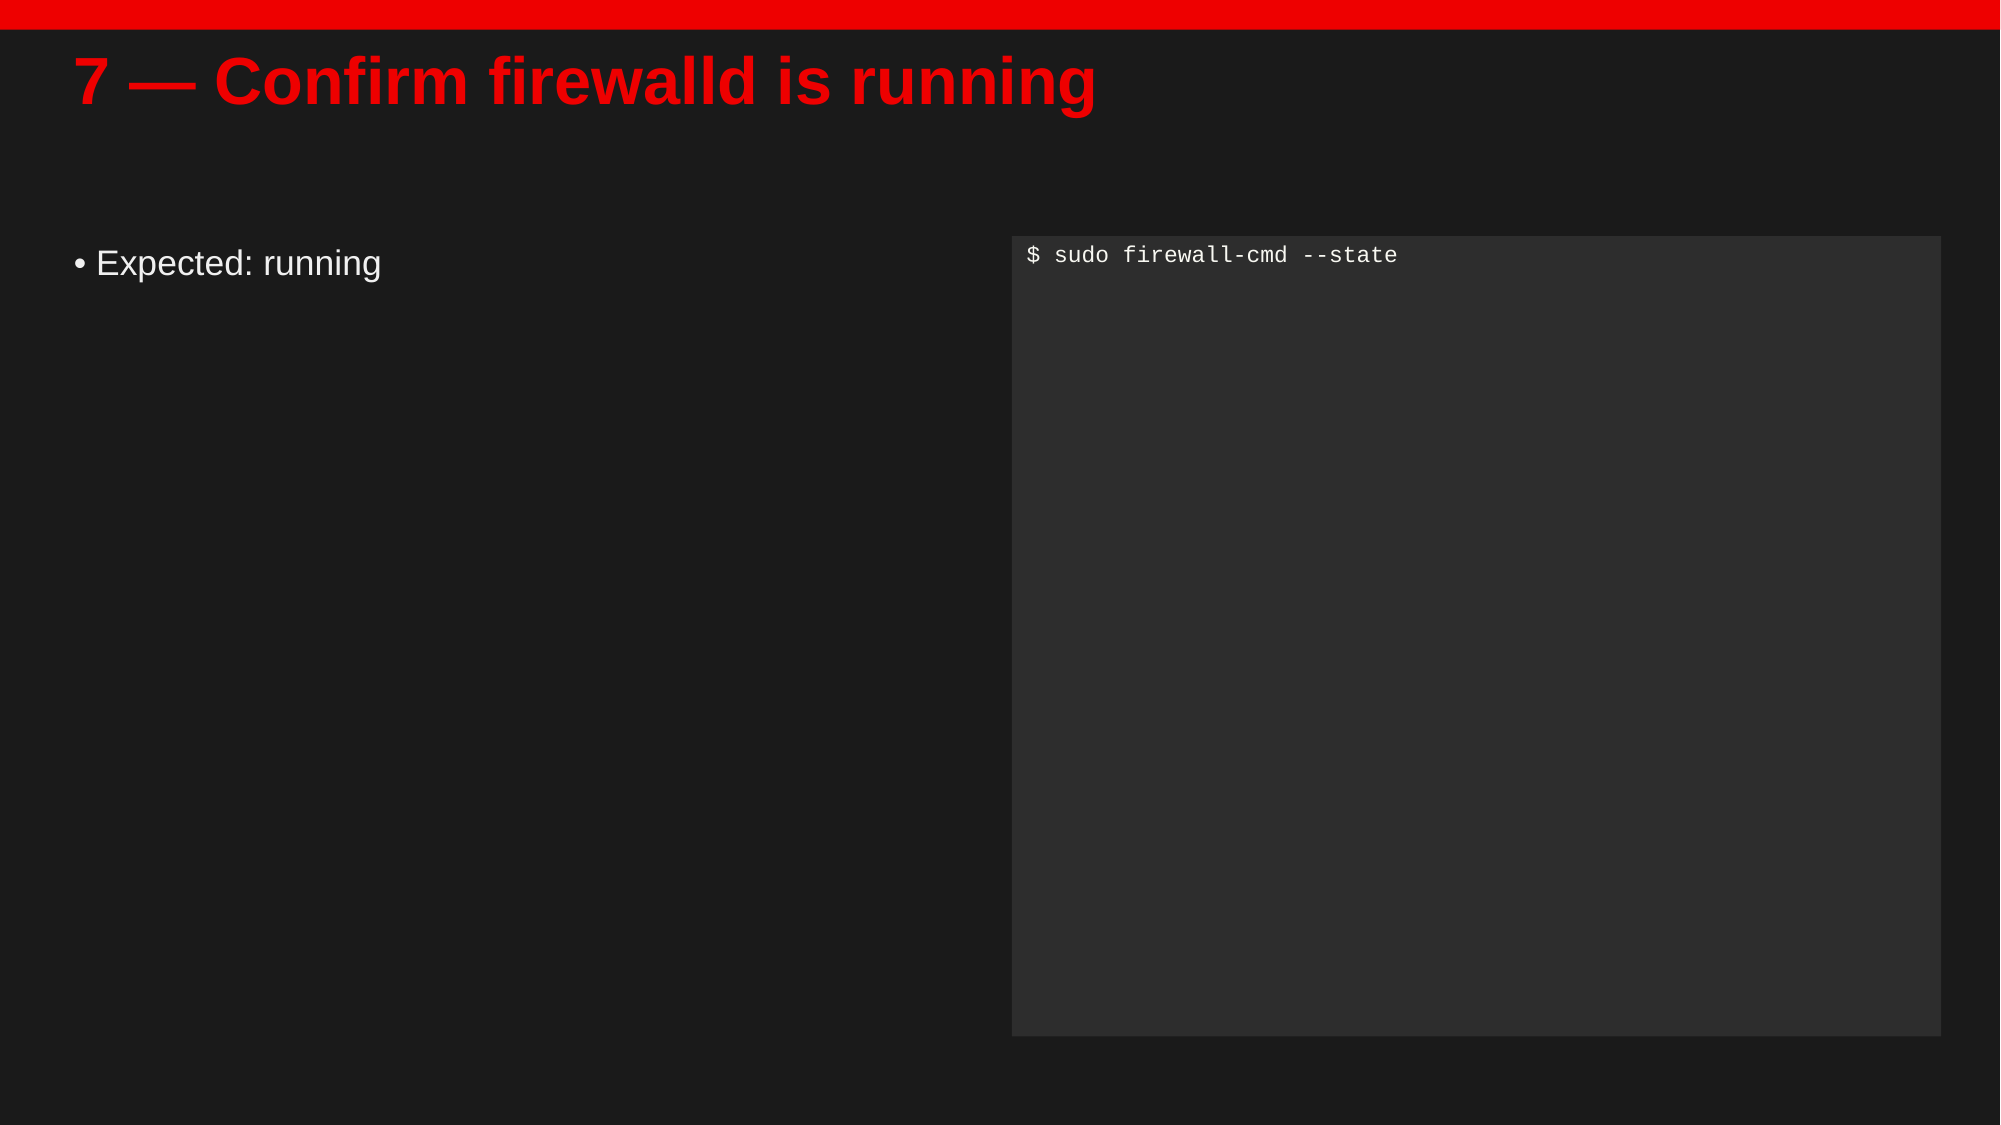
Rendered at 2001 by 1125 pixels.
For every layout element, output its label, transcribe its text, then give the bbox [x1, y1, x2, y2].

text_box [0, 0, 2001, 30]
text_box 7 — Confirm firewalld is running [59, 36, 1942, 208]
text_box • Expected: running [59, 236, 989, 1037]
text_box $ sudo firewall-cmd --state [1011, 236, 1942, 1037]
